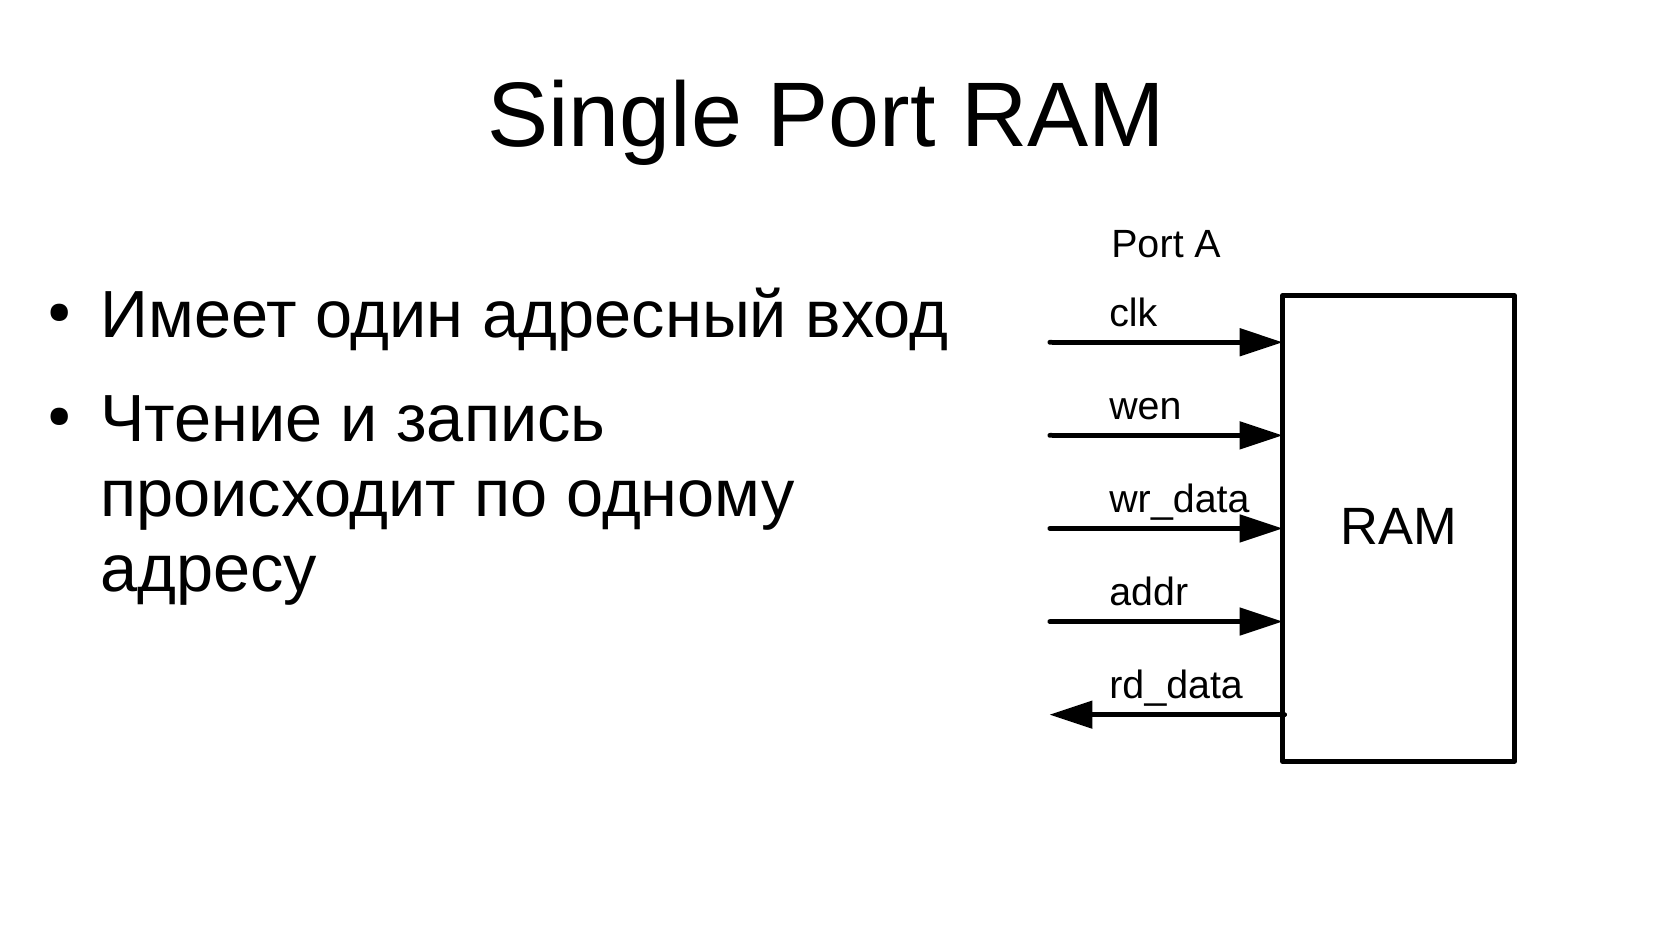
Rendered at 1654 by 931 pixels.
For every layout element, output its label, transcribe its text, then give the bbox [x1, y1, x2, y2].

title Single Port RAM [82, 37, 1571, 193]
picture [997, 204, 1568, 773]
list Имеет один адресный вход Чтение и запись происходит по одному адресу [29, 276, 976, 931]
